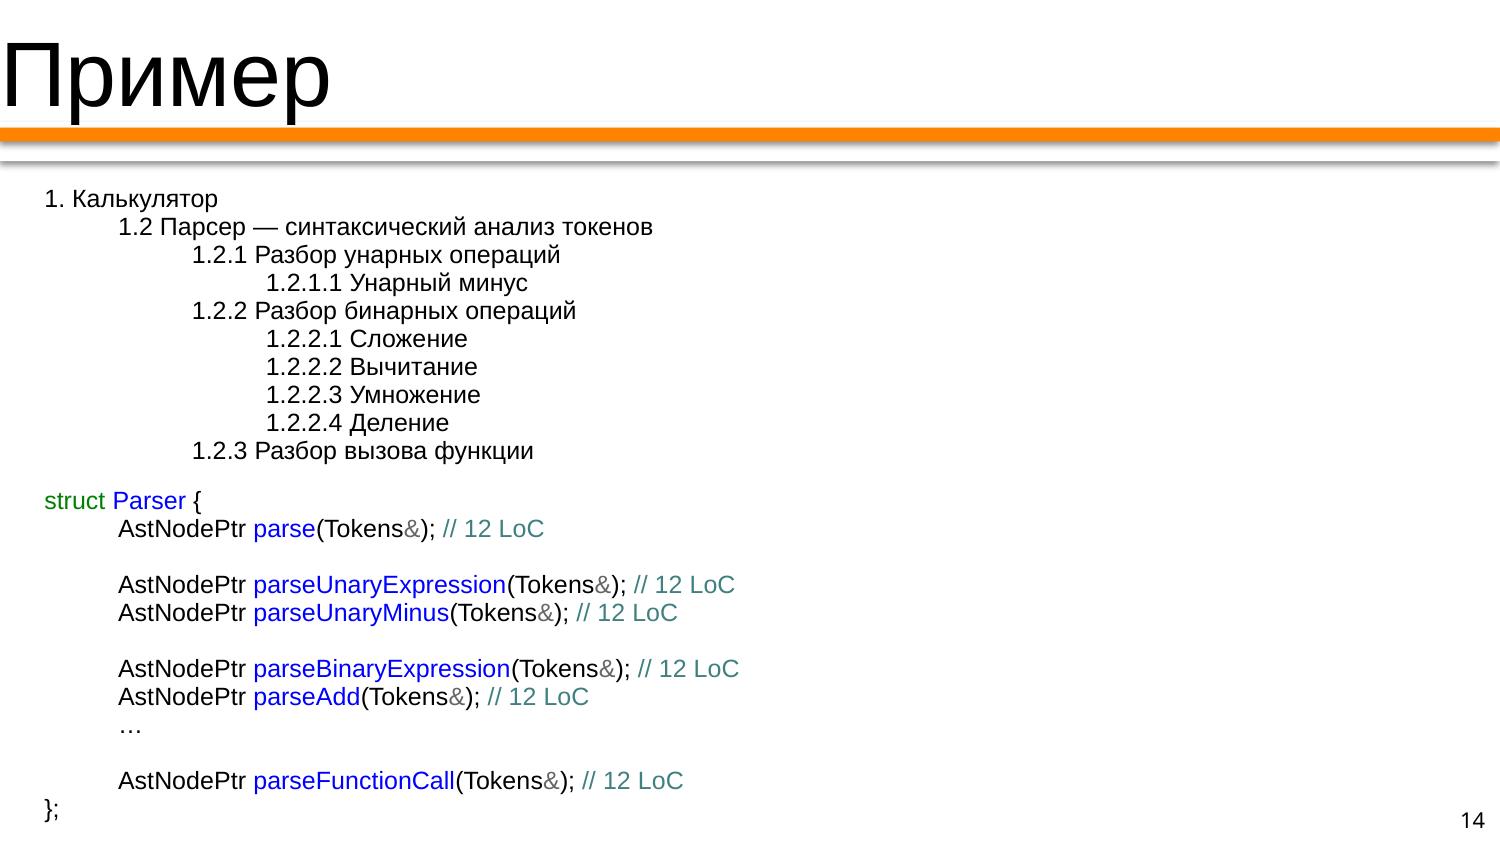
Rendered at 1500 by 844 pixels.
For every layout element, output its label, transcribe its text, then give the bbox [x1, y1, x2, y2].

title Пример [0, 0, 1500, 148]
text_box 1. Калькулятор 1.2 Парсер — синтаксический анализ токенов 1.2.1 Разбор унарных операций 1.2.1.1 Унарный минус 1.2.2 Разбор бинарных операций 1.2.2.1 Сложение 1.2.2.2 Вычитание 1.2.2.3 Умножение 1.2.2.4 Деление 1.2.3 Разбор вызова функции [29, 177, 1034, 472]
text_box struct Parser { AstNodePtr parse(Tokens&); // 12 LoC AstNodePtr parseUnaryExpression(Tokens&); // 12 LoC AstNodePtr parseUnaryMinus(Tokens&); // 12 LoC AstNodePtr parseBinaryExpression(Tokens&); // 12 LoC AstNodePtr parseAdd(Tokens&); // 12 LoC … AstNodePtr parseFunctionCall(Tokens&); // 12 LoC }; [29, 479, 1418, 830]
